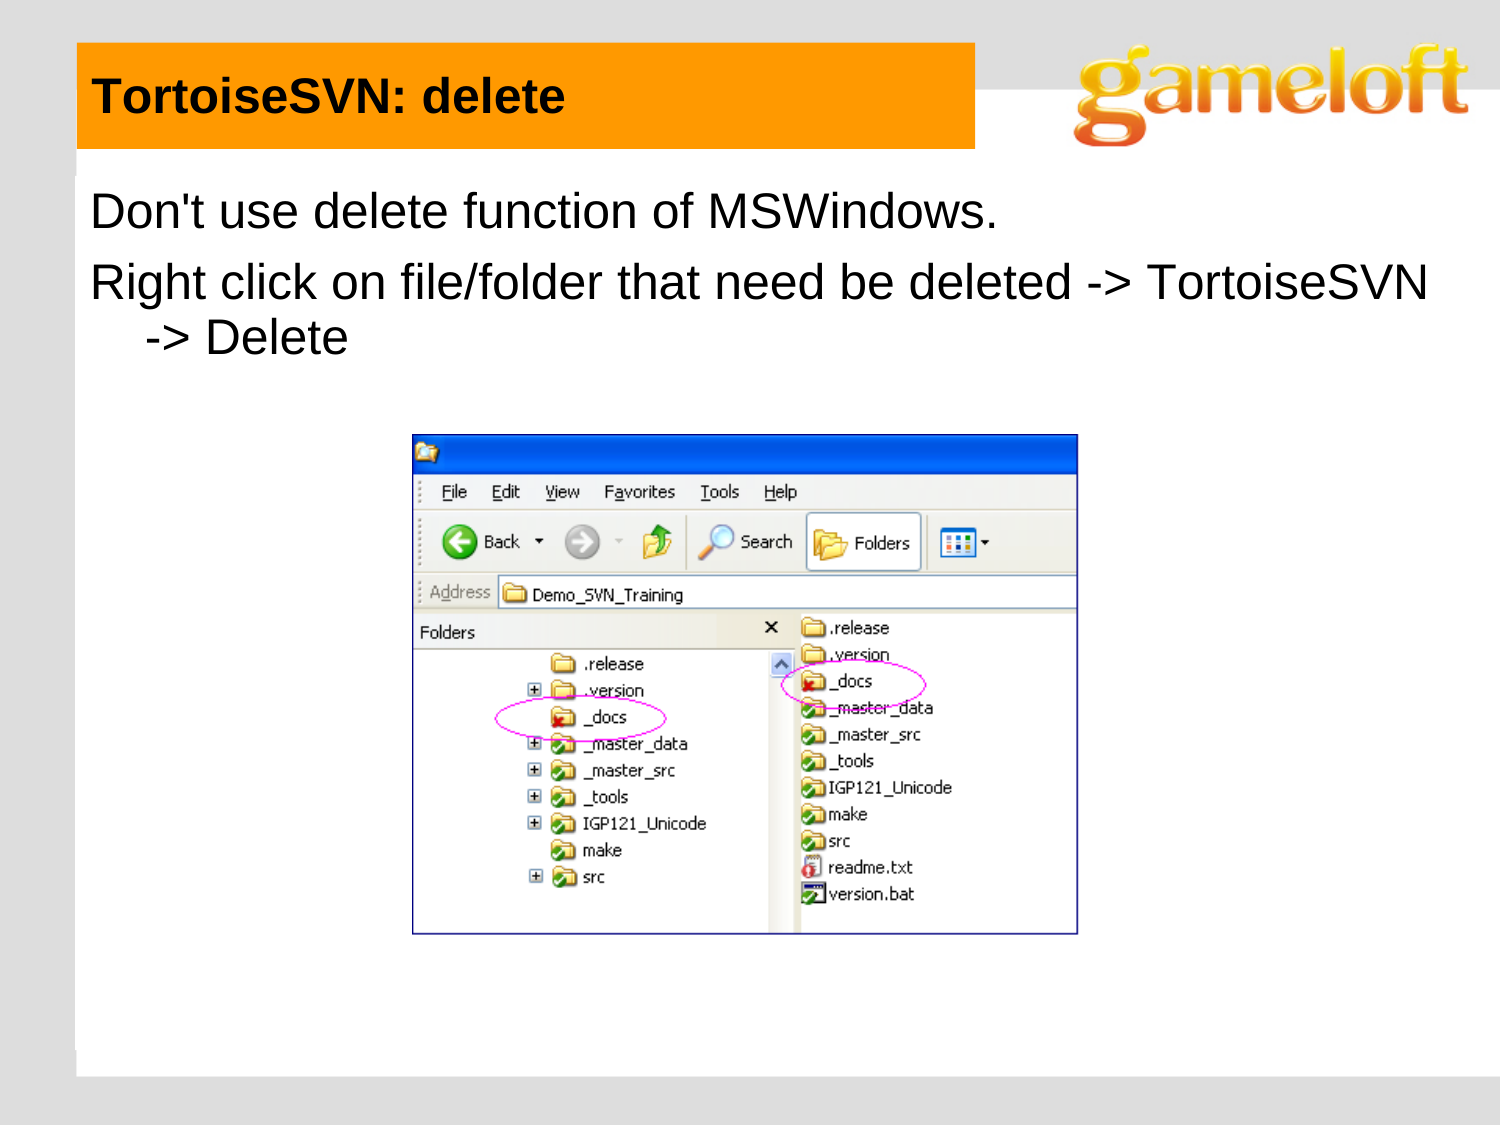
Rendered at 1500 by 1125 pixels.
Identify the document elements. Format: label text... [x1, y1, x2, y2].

text_box TortoiseSVN: delete [76, 42, 976, 149]
picture [0, 0, 1500, 1125]
text_box Don't use delete function of MSWindows. Right click on file/folder that need be deleted -> TortoiseSVN -> Delete [75, 175, 1471, 1051]
